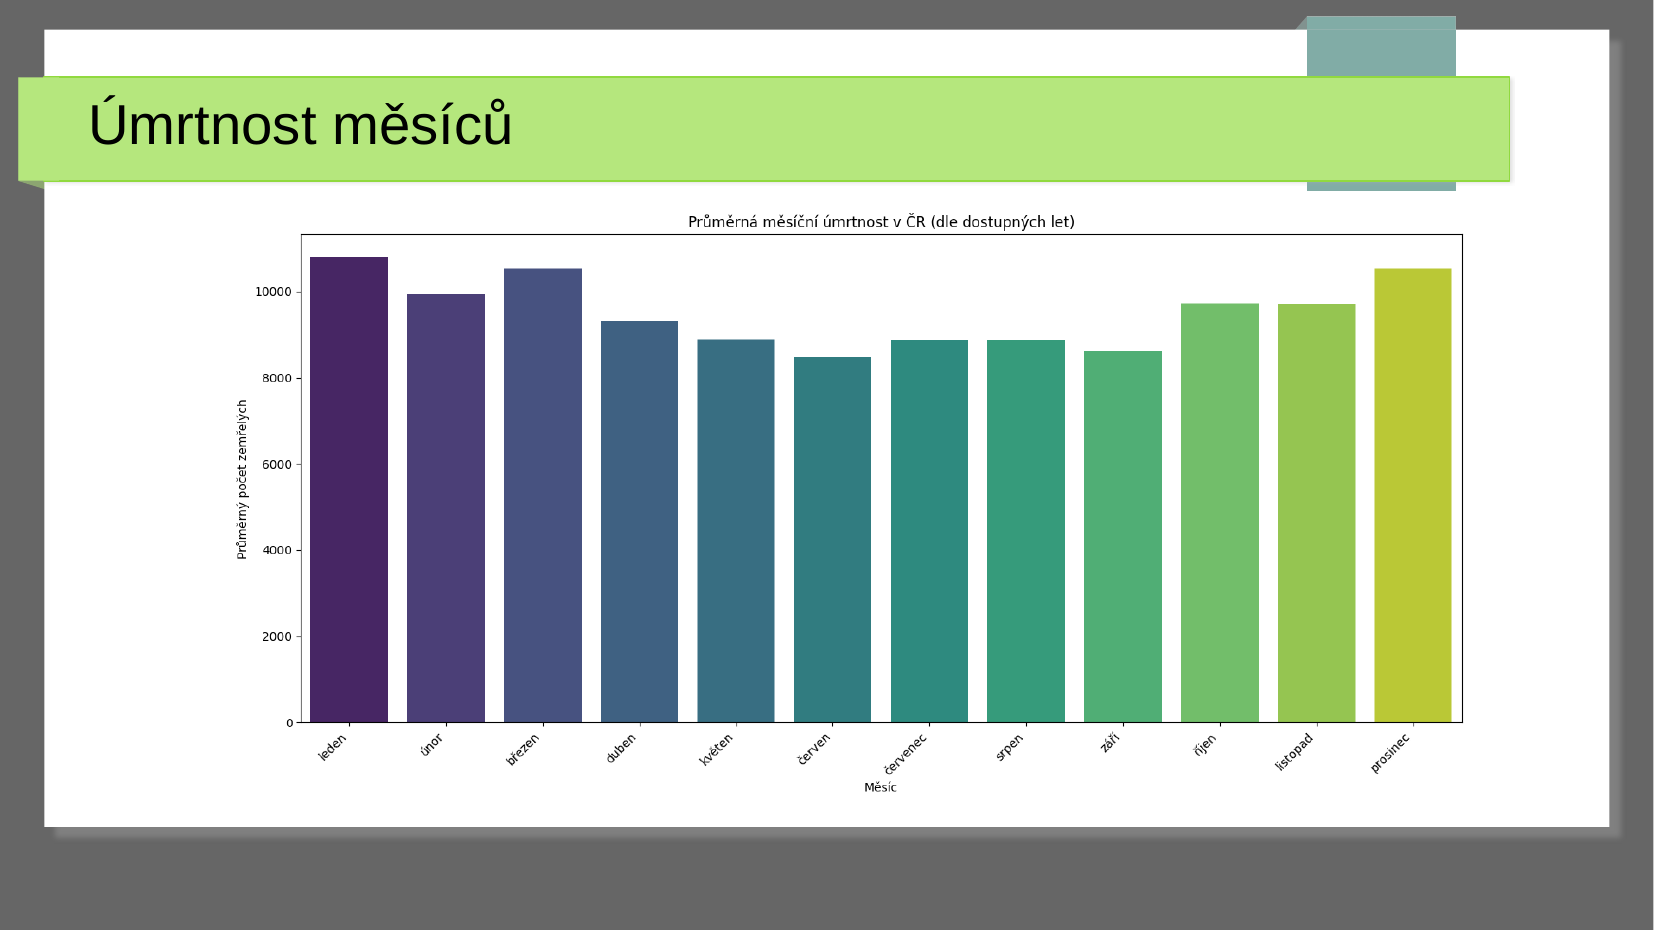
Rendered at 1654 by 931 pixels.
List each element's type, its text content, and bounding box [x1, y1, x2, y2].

picture [206, 191, 1477, 827]
title Úmrtnost měsíců [88, 73, 1506, 178]
